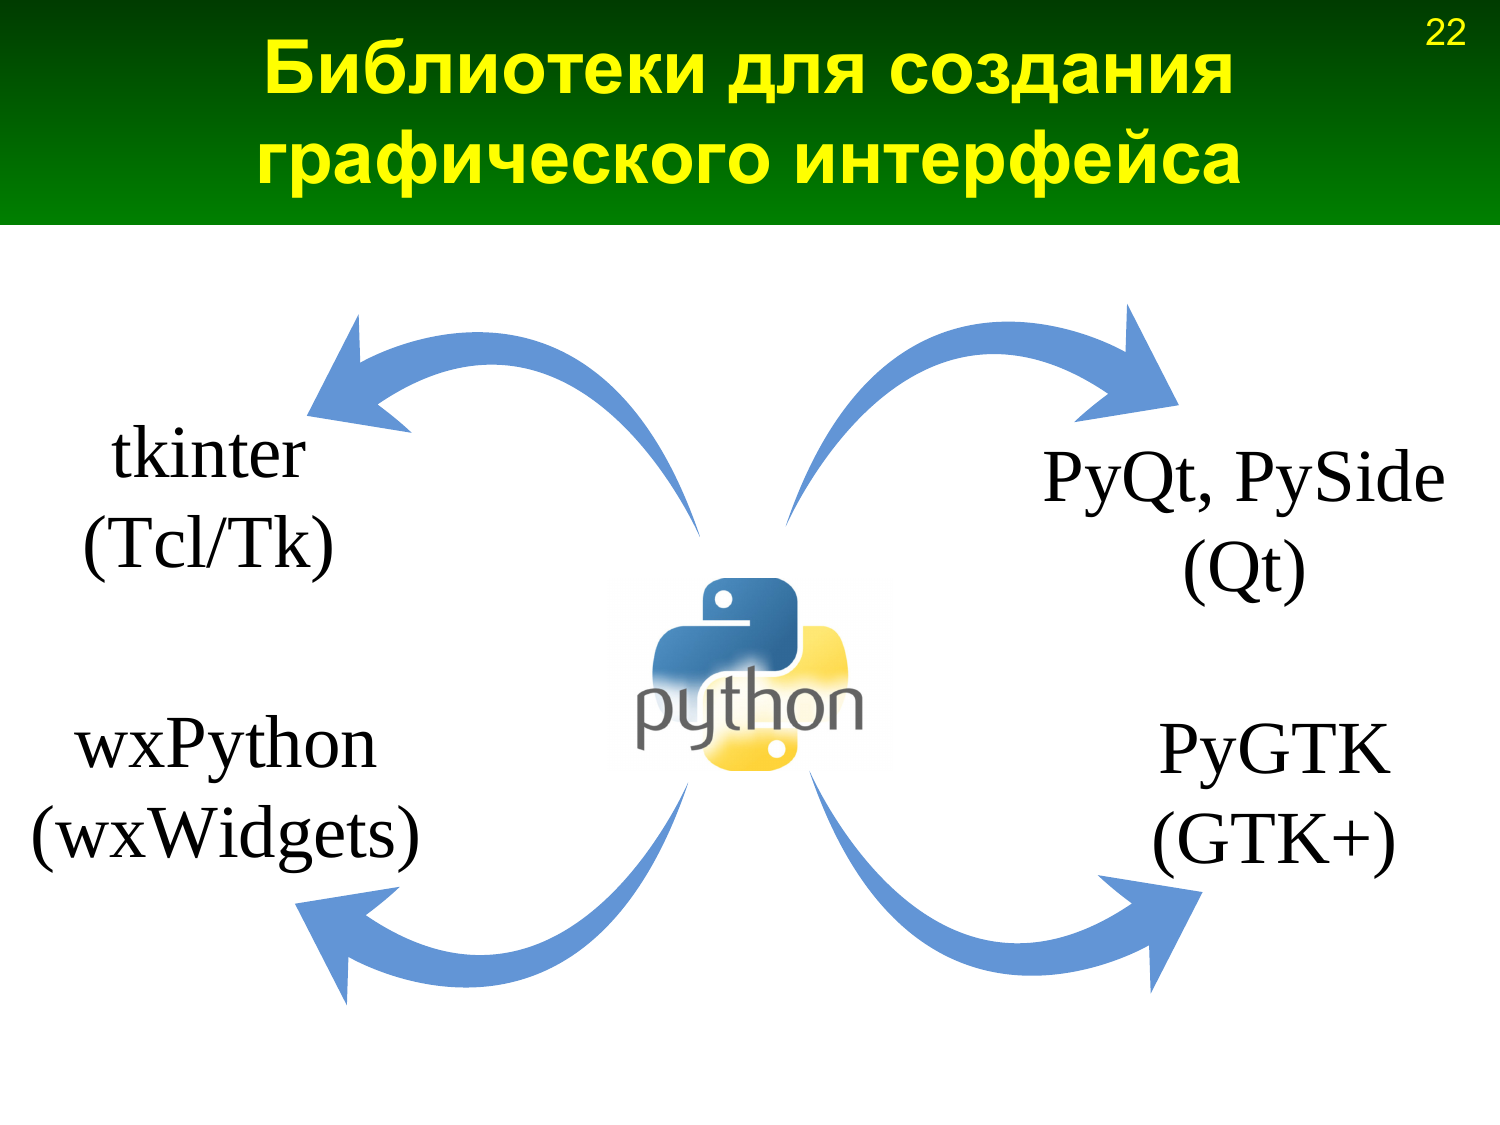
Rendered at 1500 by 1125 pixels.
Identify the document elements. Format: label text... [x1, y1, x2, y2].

text_box tkinter (Tcl/Tk) [82, 395, 544, 684]
text_box PyQt, PySide (Qt) [1042, 419, 1500, 791]
picture [607, 578, 1215, 1040]
title Библиотеки для создания графического интерфейса [112, 0, 1388, 419]
text_box PyGTK (GTK+) [1151, 791, 1500, 1063]
picture [283, 764, 742, 1052]
picture [295, 258, 1191, 555]
text_box wxPython (wxWidgets) [30, 684, 728, 1057]
